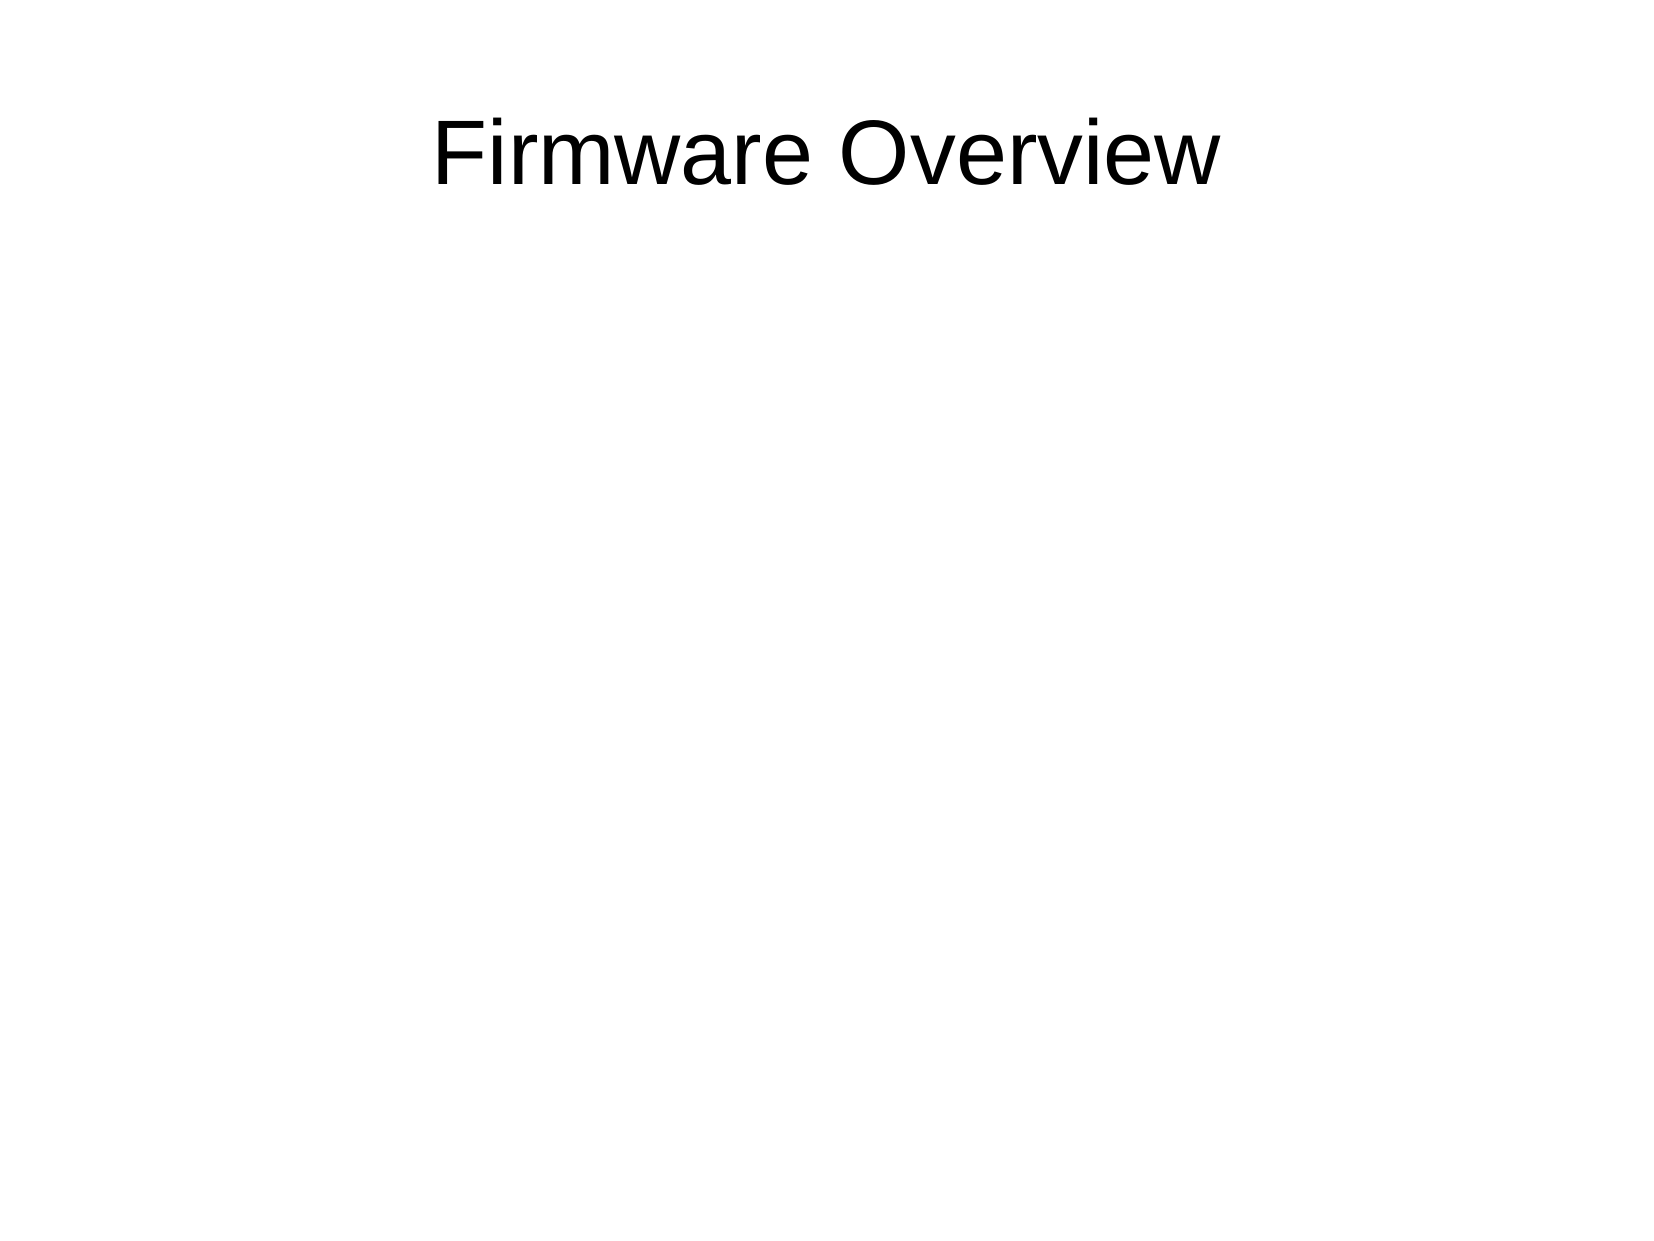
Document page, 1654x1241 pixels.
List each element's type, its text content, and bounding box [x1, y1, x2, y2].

title Firmware Overview [82, 49, 1571, 257]
